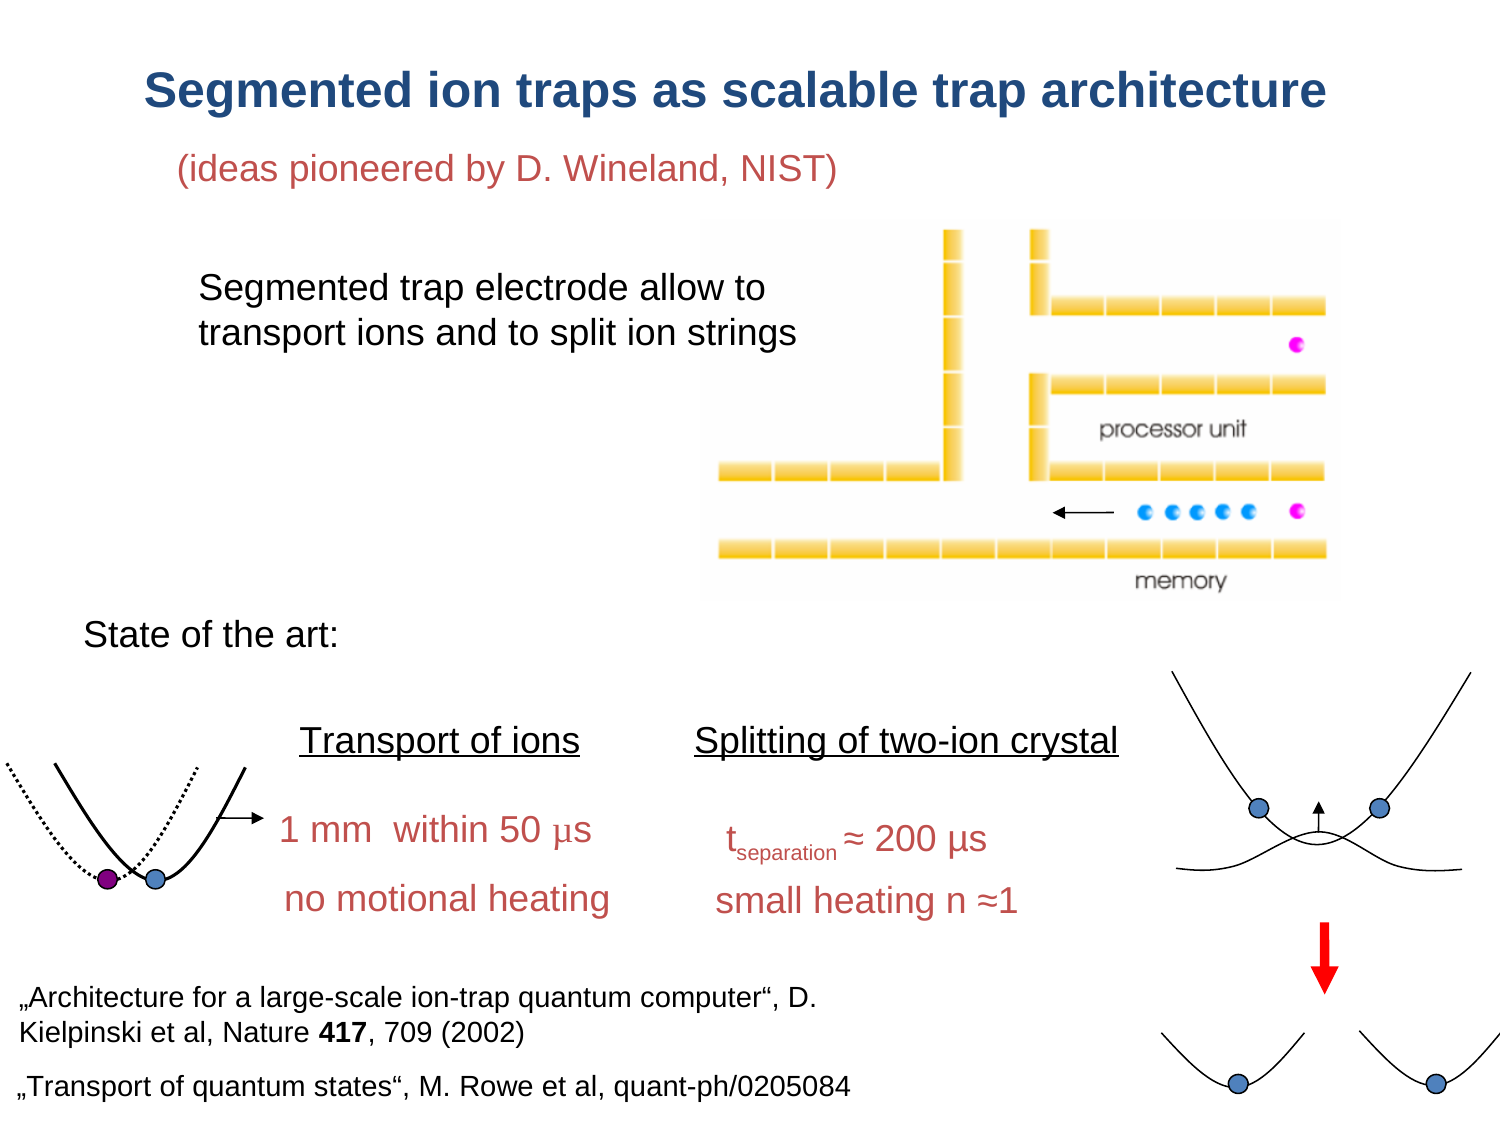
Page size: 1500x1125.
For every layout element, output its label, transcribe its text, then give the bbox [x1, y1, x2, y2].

text_box small heating n ≈1 [700, 868, 1034, 929]
text_box Segmented trap electrode allow to transport ions and to split ion strings [183, 255, 813, 361]
text_box Segmented ion traps as scalable trap architecture [75, 45, 1426, 131]
text_box [145, 869, 166, 889]
text_box tseparation ≈ 200 µs [711, 806, 1003, 868]
text_box Splitting of two-ion crystal [679, 708, 1134, 769]
picture [700, 219, 1341, 601]
text_box 1 mm within 50 µs [264, 797, 608, 858]
text_box „Transport of quantum states“, M. Rowe et al, quant-ph/0205084 [1, 1059, 962, 1111]
text_box [1228, 1074, 1249, 1094]
text_box [1248, 798, 1269, 818]
text_box [1426, 1074, 1447, 1094]
text_box no motional heating [269, 866, 626, 927]
text_box „Architecture for a large-scale ion-trap quantum computer“, D. Kielpinski et al, Nature 417, 709 (2002) [3, 970, 964, 1057]
text_box Transport of ions [284, 708, 596, 769]
text_box [1369, 798, 1390, 818]
text_box State of the art: [68, 602, 355, 663]
text_box [97, 869, 118, 889]
text_box (ideas pioneered by D. Wineland, NIST)‏ [161, 136, 854, 197]
